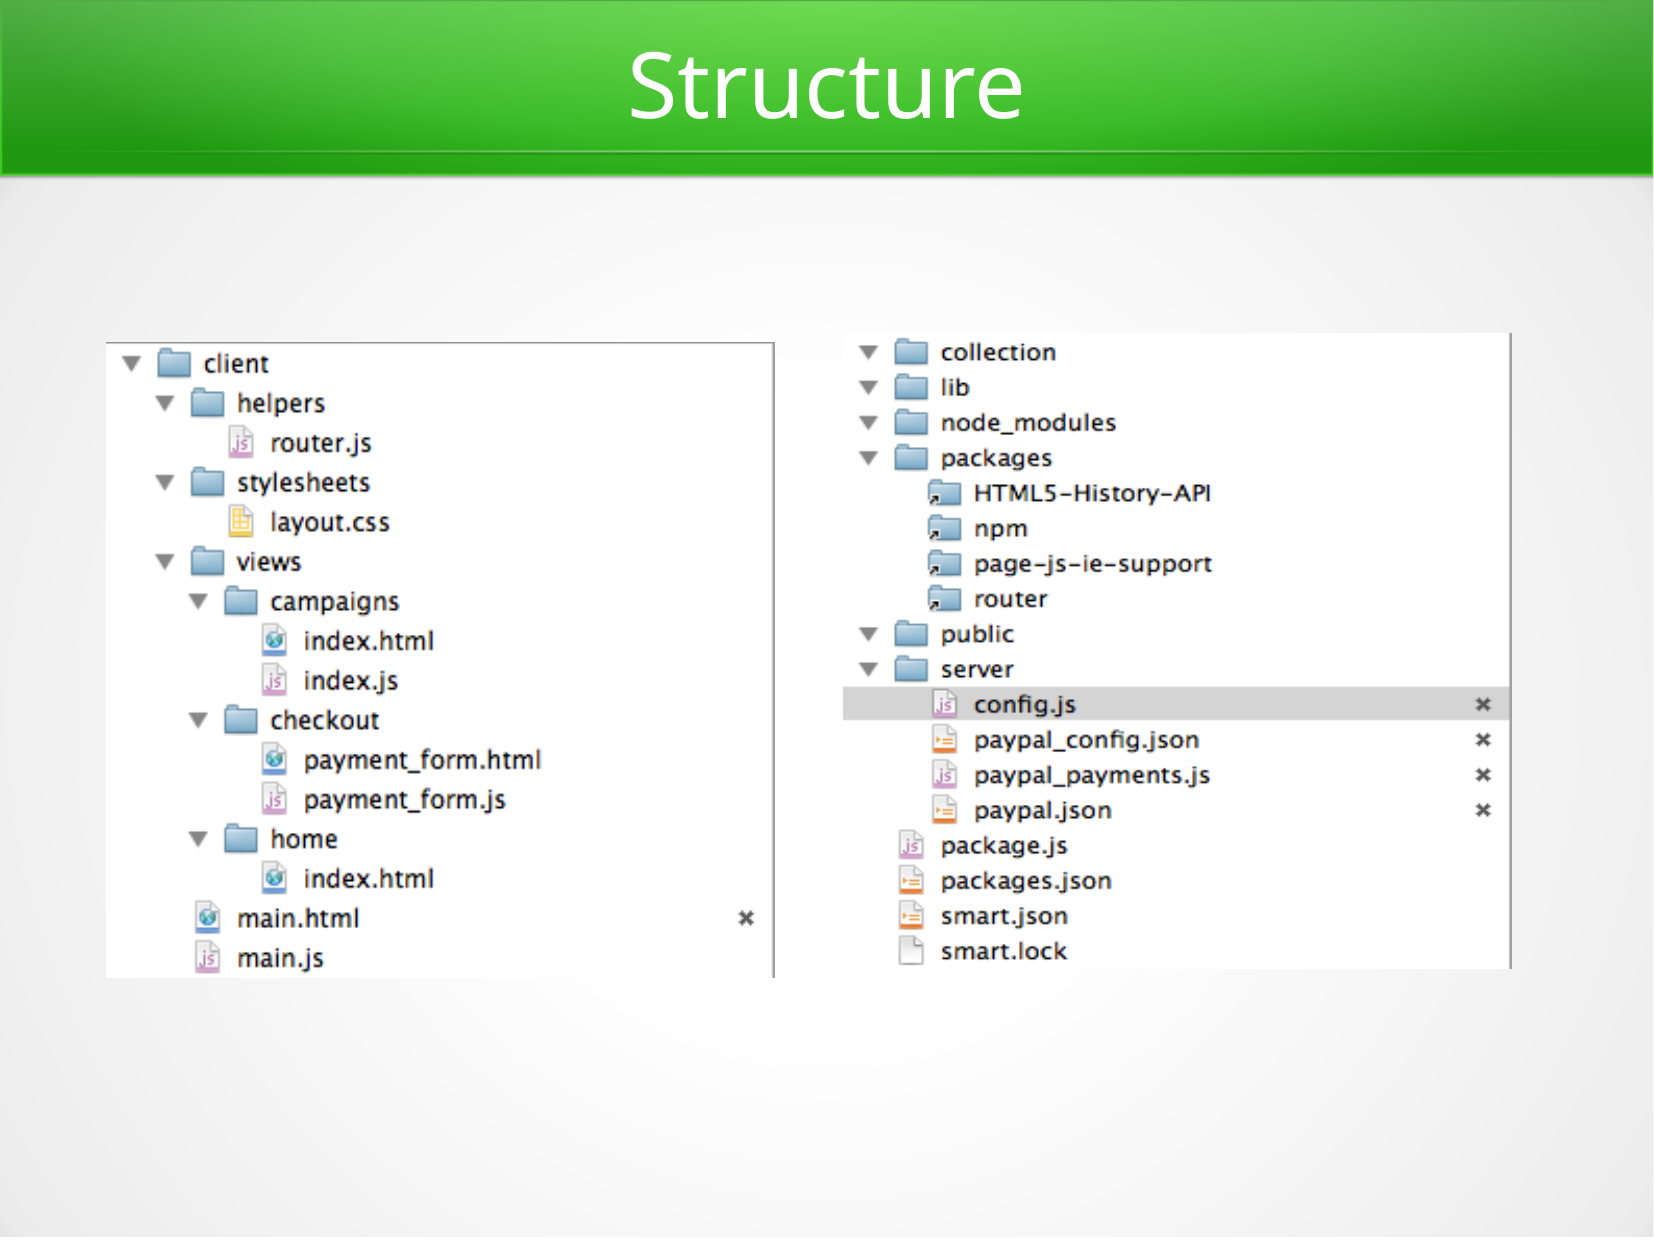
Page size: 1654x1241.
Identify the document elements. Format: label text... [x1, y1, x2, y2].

picture [0, 0, 1654, 1237]
title Structure [82, 11, 1571, 154]
